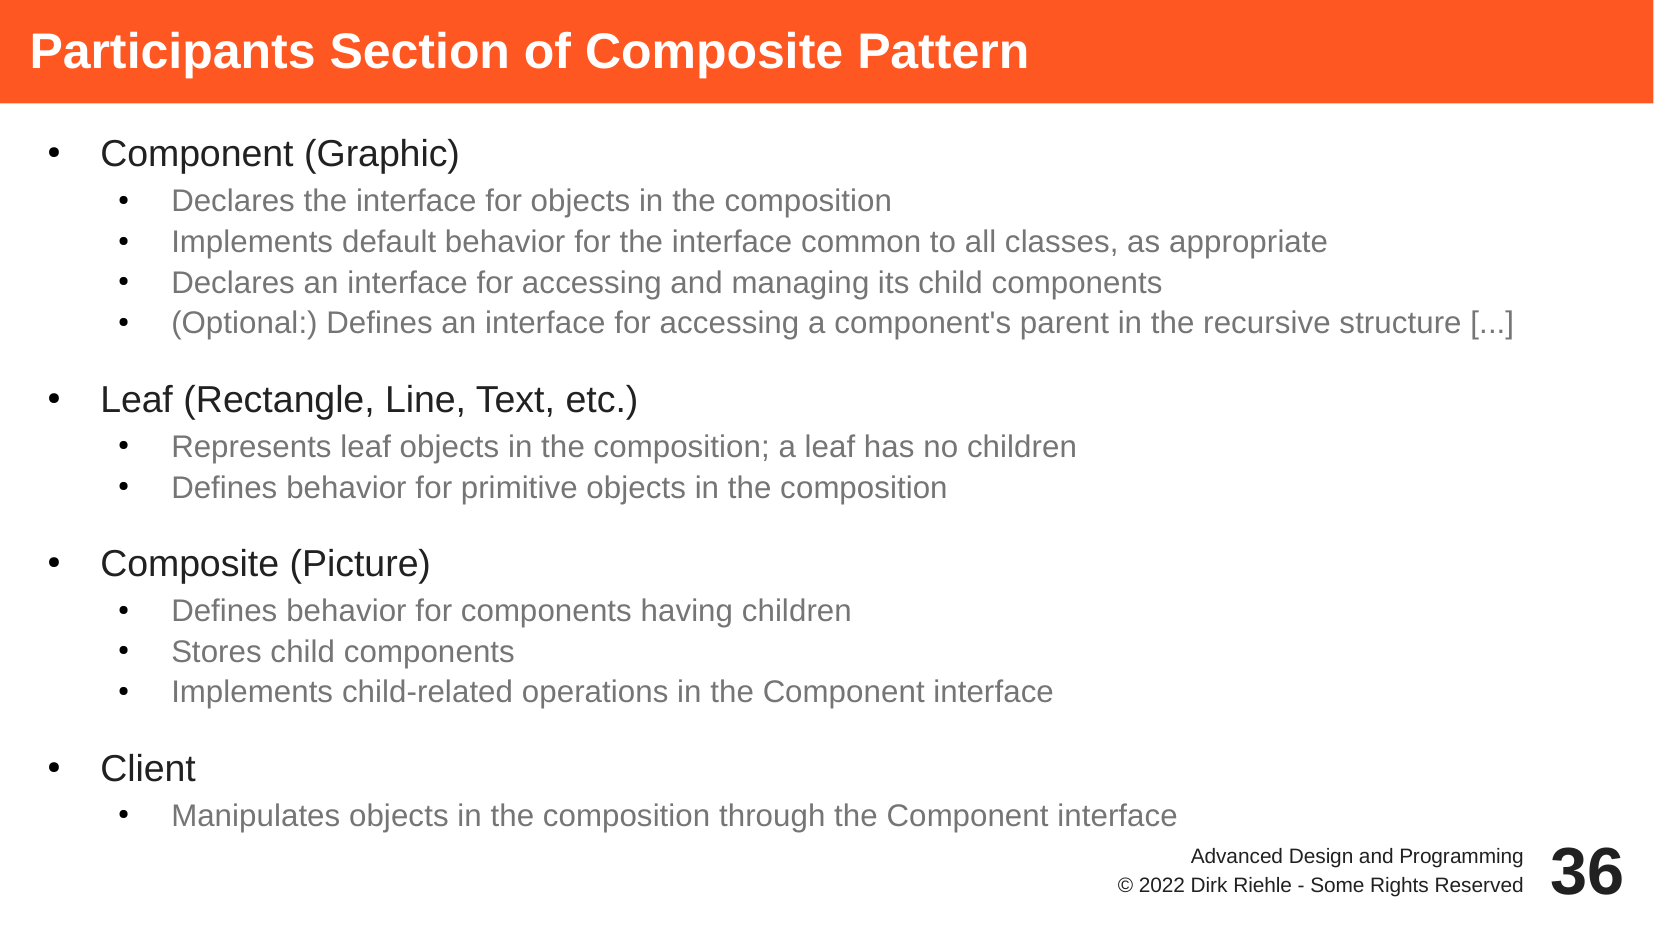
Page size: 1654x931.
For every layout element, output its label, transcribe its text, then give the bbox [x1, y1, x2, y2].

title Participants Section of Composite Pattern [0, 0, 1654, 104]
list Component (Graphic) Declares the interface for objects in the composition Implements default behavior for the interface common to all classes, as appropriate Declares an interface for accessing and managing its child components (Optional:) Defines an interface for accessing a component's parent in the recursive structure [...] Leaf (Rectangle, Line, Text, etc.) Represents leaf objects in the composition; a leaf has no children Defines behavior for primitive objects in the composition Composite (Picture) Defines behavior for components having children Stores child components Implements child-related operations in the Component interface Client Manipulates objects in the composition through the Component interface [29, 132, 1625, 901]
